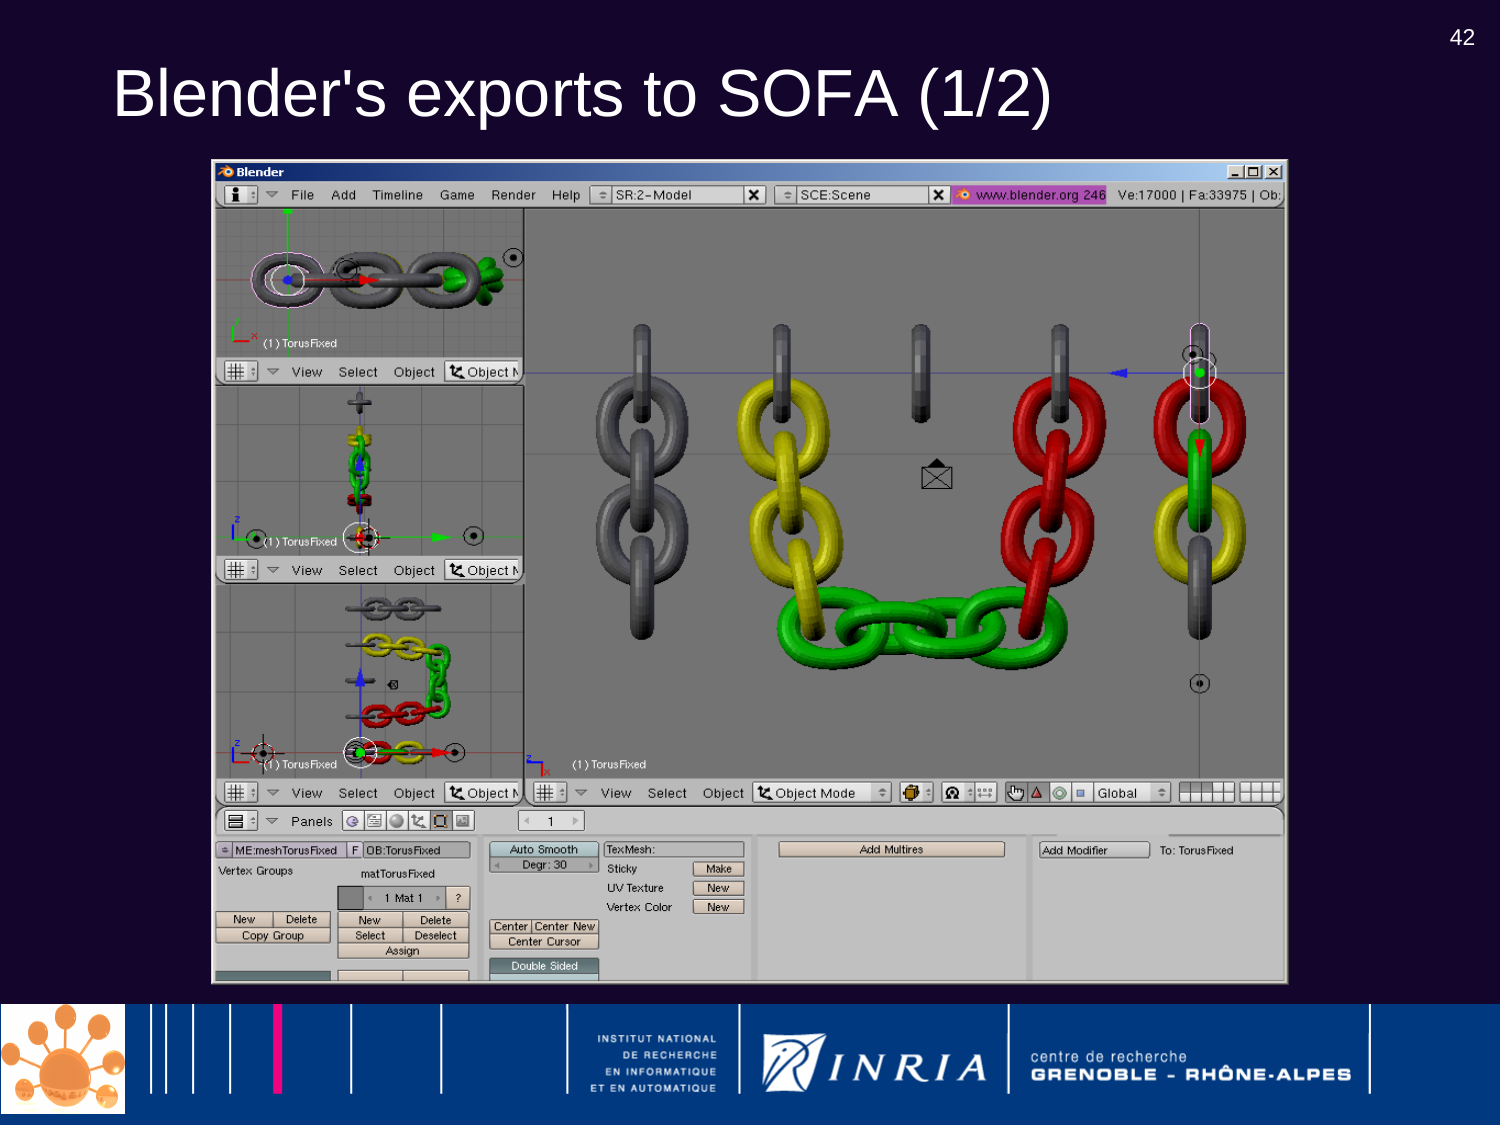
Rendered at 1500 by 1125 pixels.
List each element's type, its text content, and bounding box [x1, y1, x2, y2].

title Blender's exports to SOFA (1/2) [112, 0, 1474, 188]
picture [0, 1004, 1500, 1125]
picture [211, 188, 1289, 985]
